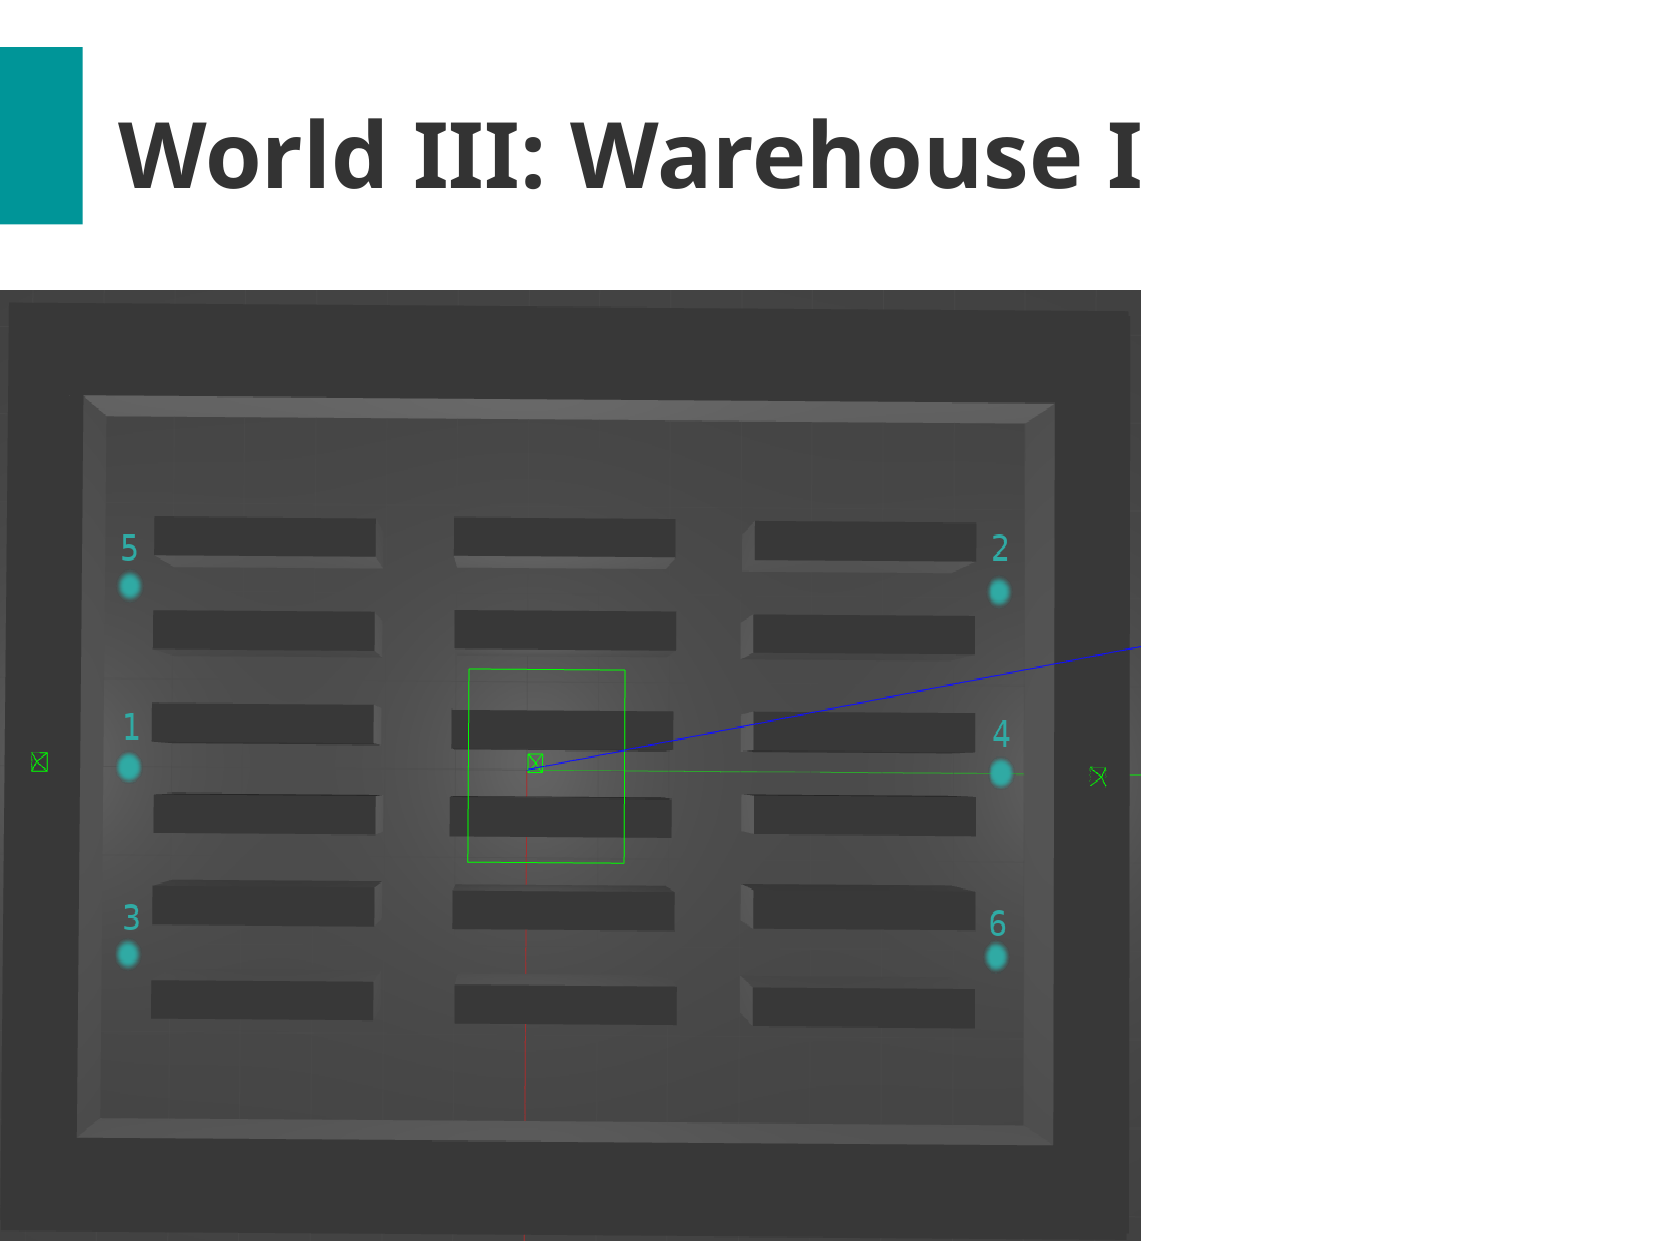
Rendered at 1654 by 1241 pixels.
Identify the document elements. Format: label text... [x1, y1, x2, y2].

picture [0, 290, 1141, 1241]
title World III: Warehouse I [118, 49, 1571, 257]
